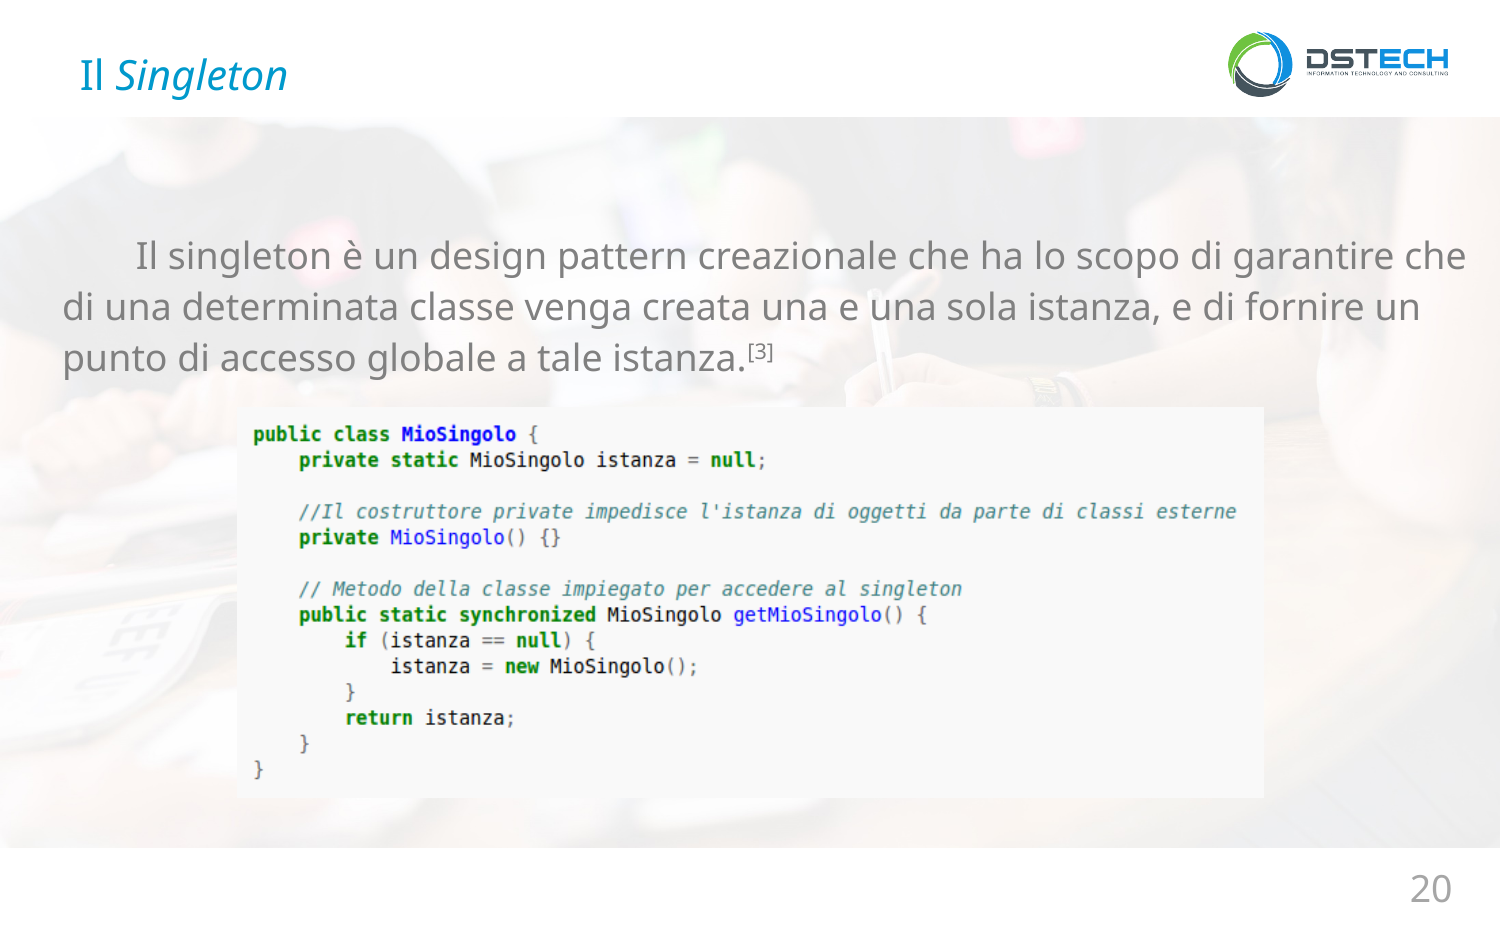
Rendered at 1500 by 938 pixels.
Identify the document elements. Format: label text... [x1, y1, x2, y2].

text_box Il singleton è un design pattern creazionale che ha lo scopo di garantire che di una determinata classe venga creata una e una sola istanza, e di fornire un punto di accesso globale a tale istanza.[3] [47, 171, 1489, 938]
text_box Il Singleton [64, 41, 1152, 101]
picture [1228, 31, 1448, 97]
picture [237, 407, 1264, 798]
picture [0, 117, 1500, 848]
